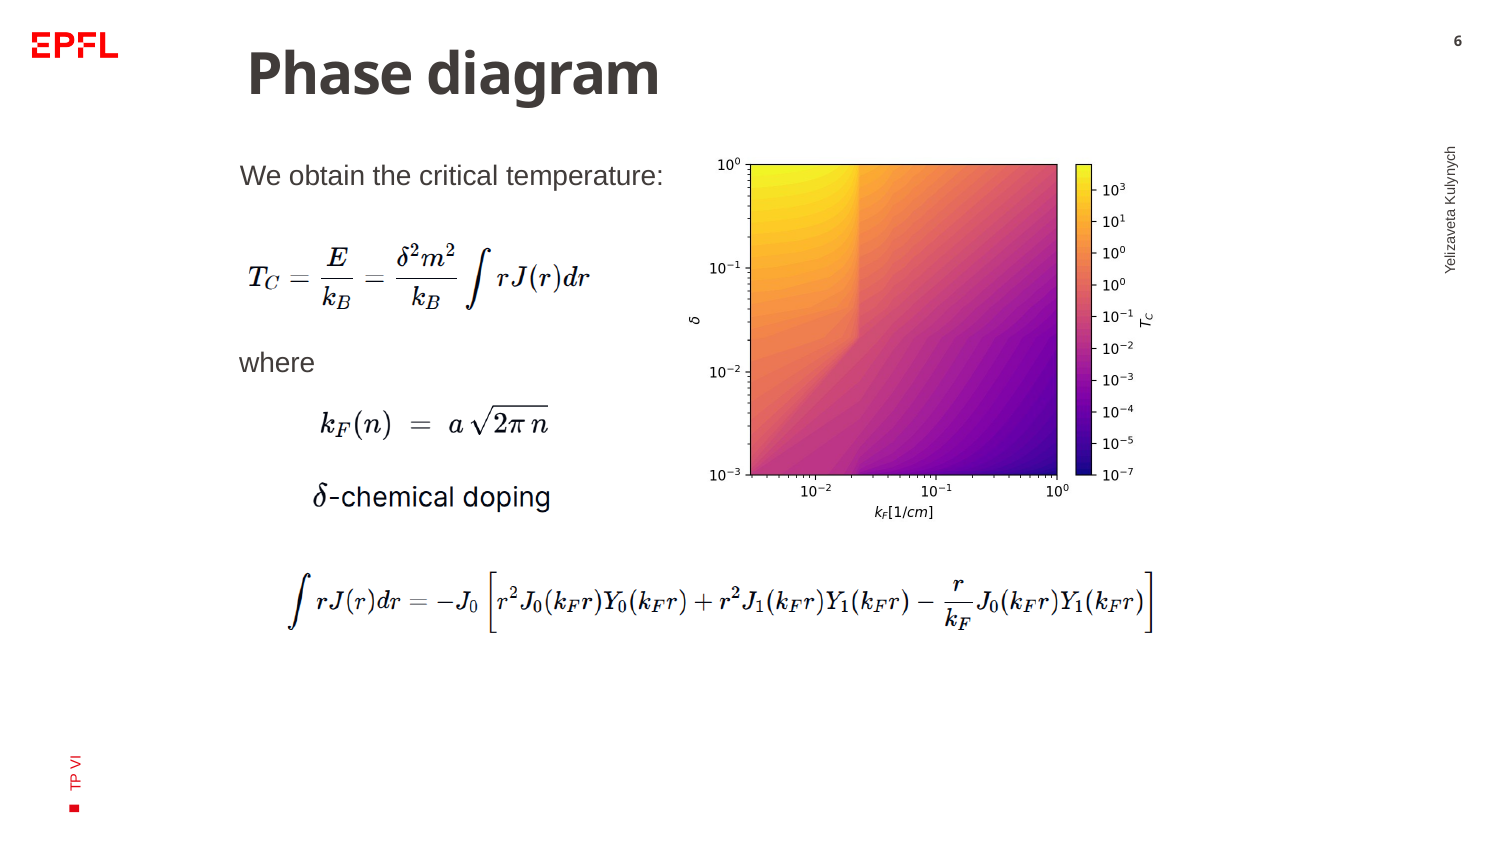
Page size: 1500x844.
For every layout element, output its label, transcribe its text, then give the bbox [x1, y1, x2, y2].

picture [228, 224, 601, 328]
text_box TP VI [0, 258, 150, 807]
text_box Yelizaveta Kulynych [1415, 131, 1500, 713]
picture [300, 380, 563, 451]
picture [21, 21, 129, 69]
picture [300, 460, 563, 526]
text_box where [224, 337, 713, 387]
picture [262, 561, 1163, 638]
title Phase diagram [217, 44, 1463, 151]
text_box We obtain the critical temperature: [224, 150, 713, 199]
picture [675, 149, 1163, 533]
